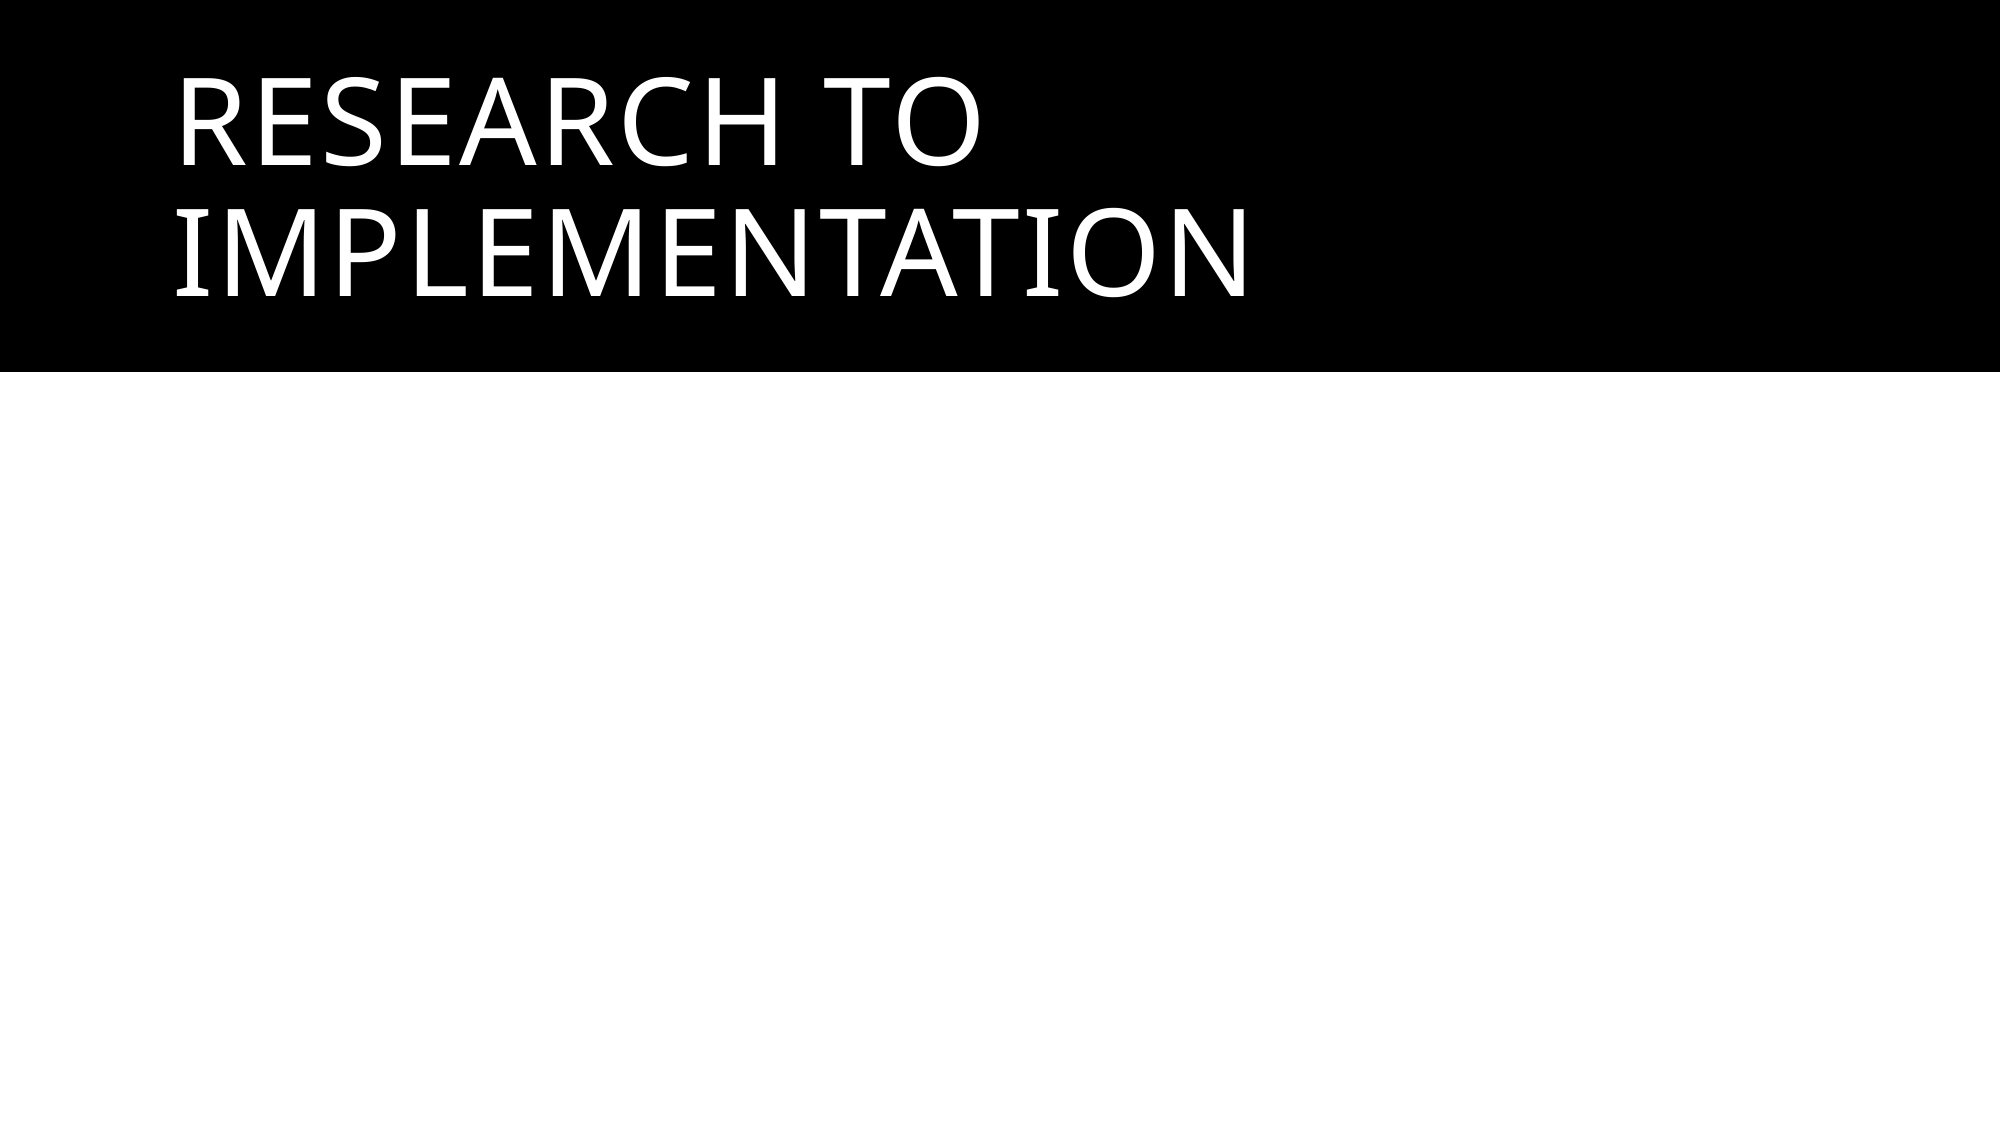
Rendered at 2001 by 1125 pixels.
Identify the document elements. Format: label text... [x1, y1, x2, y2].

title Research to implementation [157, 52, 1842, 332]
